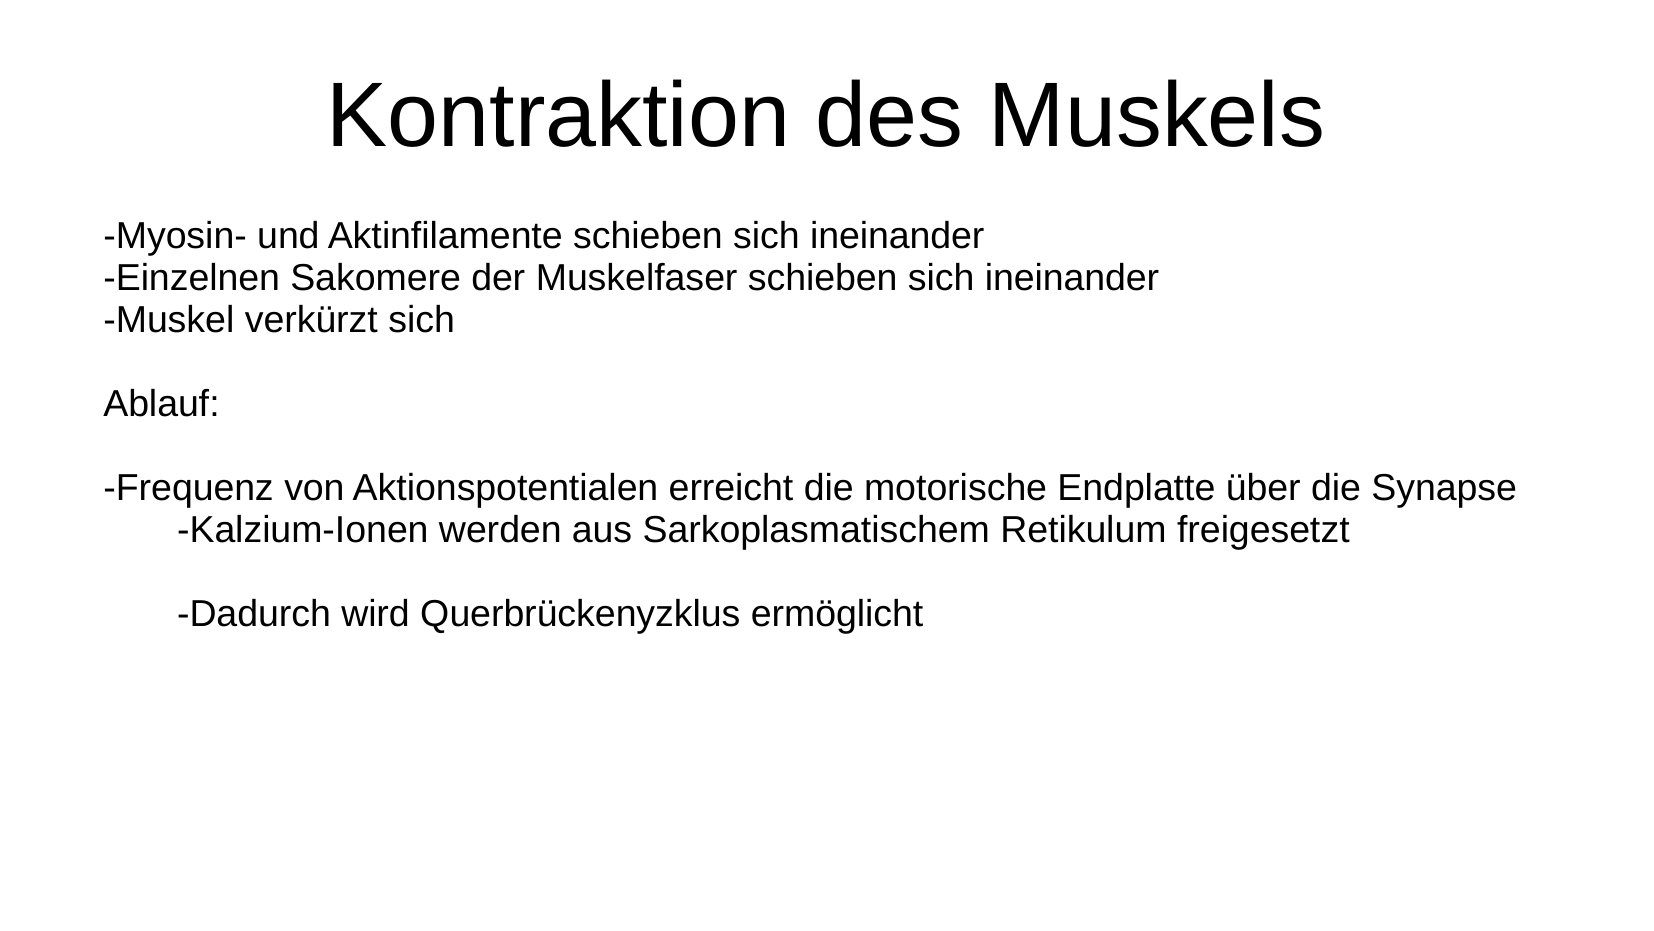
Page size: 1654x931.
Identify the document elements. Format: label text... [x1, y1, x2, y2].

text_box -Myosin- und Aktinfilamente schieben sich ineinander -Einzelnen Sakomere der Muskelfaser schieben sich ineinander -Muskel verkürzt sich Ablauf: -Frequenz von Aktionspotentialen erreicht die motorische Endplatte über die Synapse -Kalzium-Ionen werden aus Sarkoplasmatischem Retikulum freigesetzt -Dadurch wird Querbrückenyzklus ermöglicht [88, 206, 1595, 768]
title Kontraktion des Muskels [82, 37, 1571, 193]
